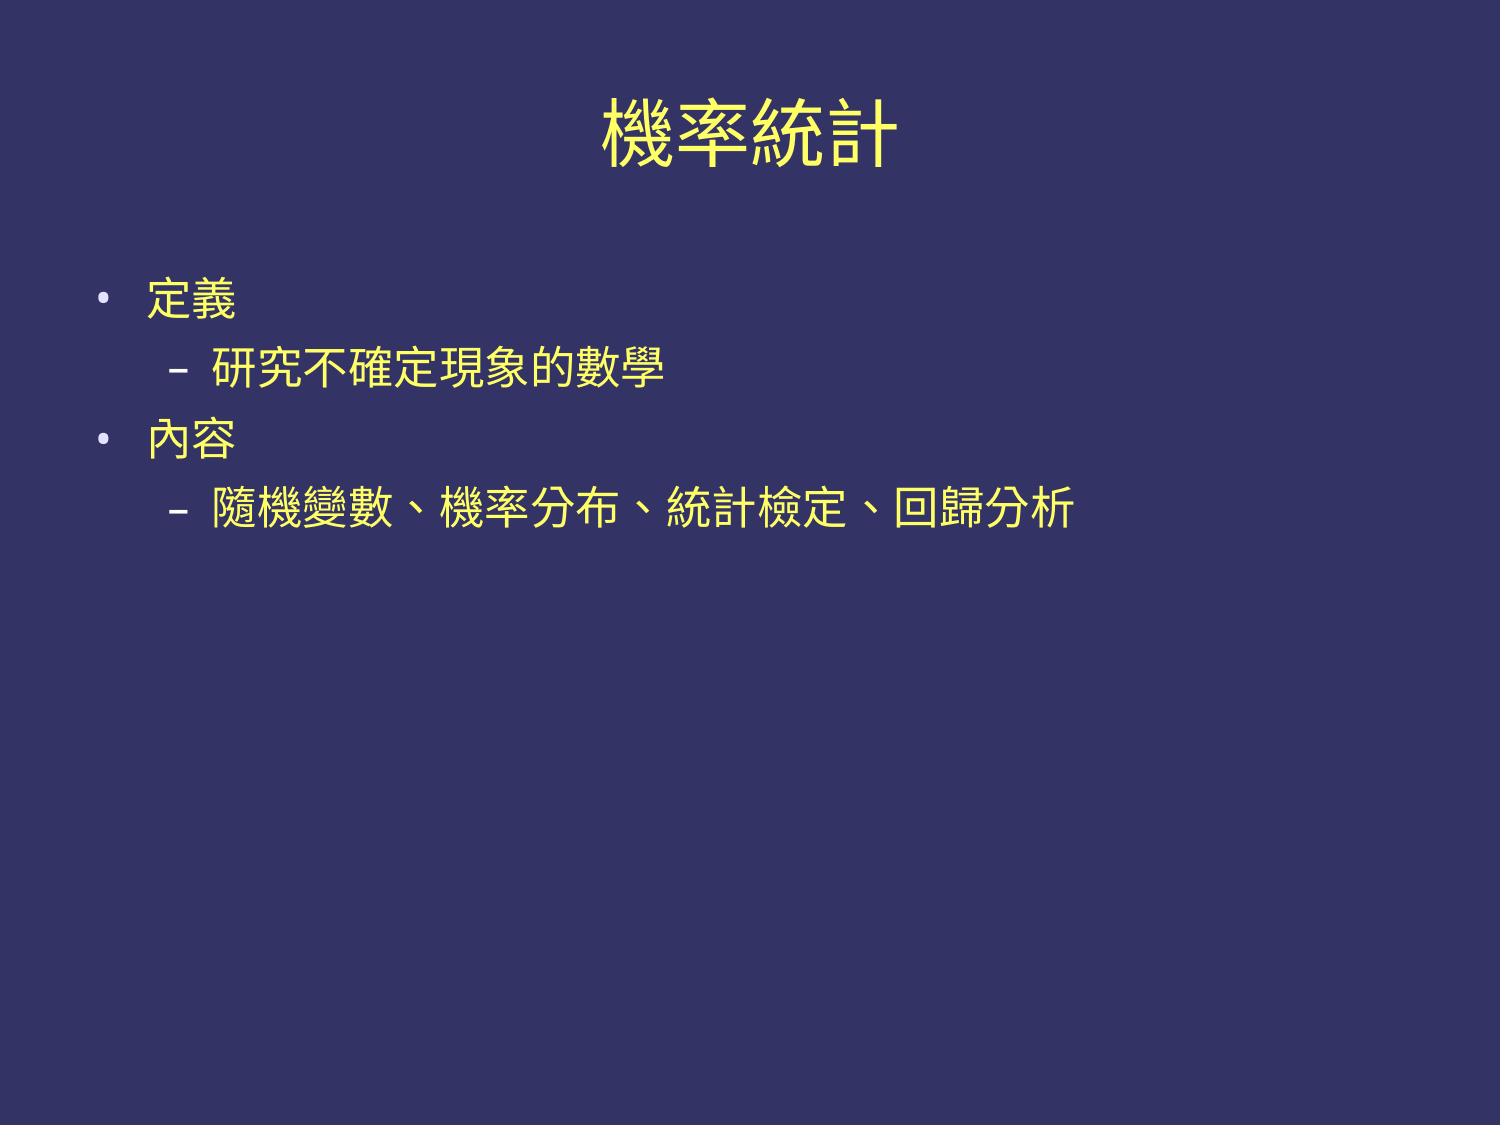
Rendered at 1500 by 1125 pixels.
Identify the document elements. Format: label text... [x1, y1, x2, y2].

title 機率統計 [75, 37, 1426, 225]
list 定義 研究不確定現象的數學 內容 隨機變數、機率分布、統計檢定、回歸分析 [75, 262, 1426, 1001]
